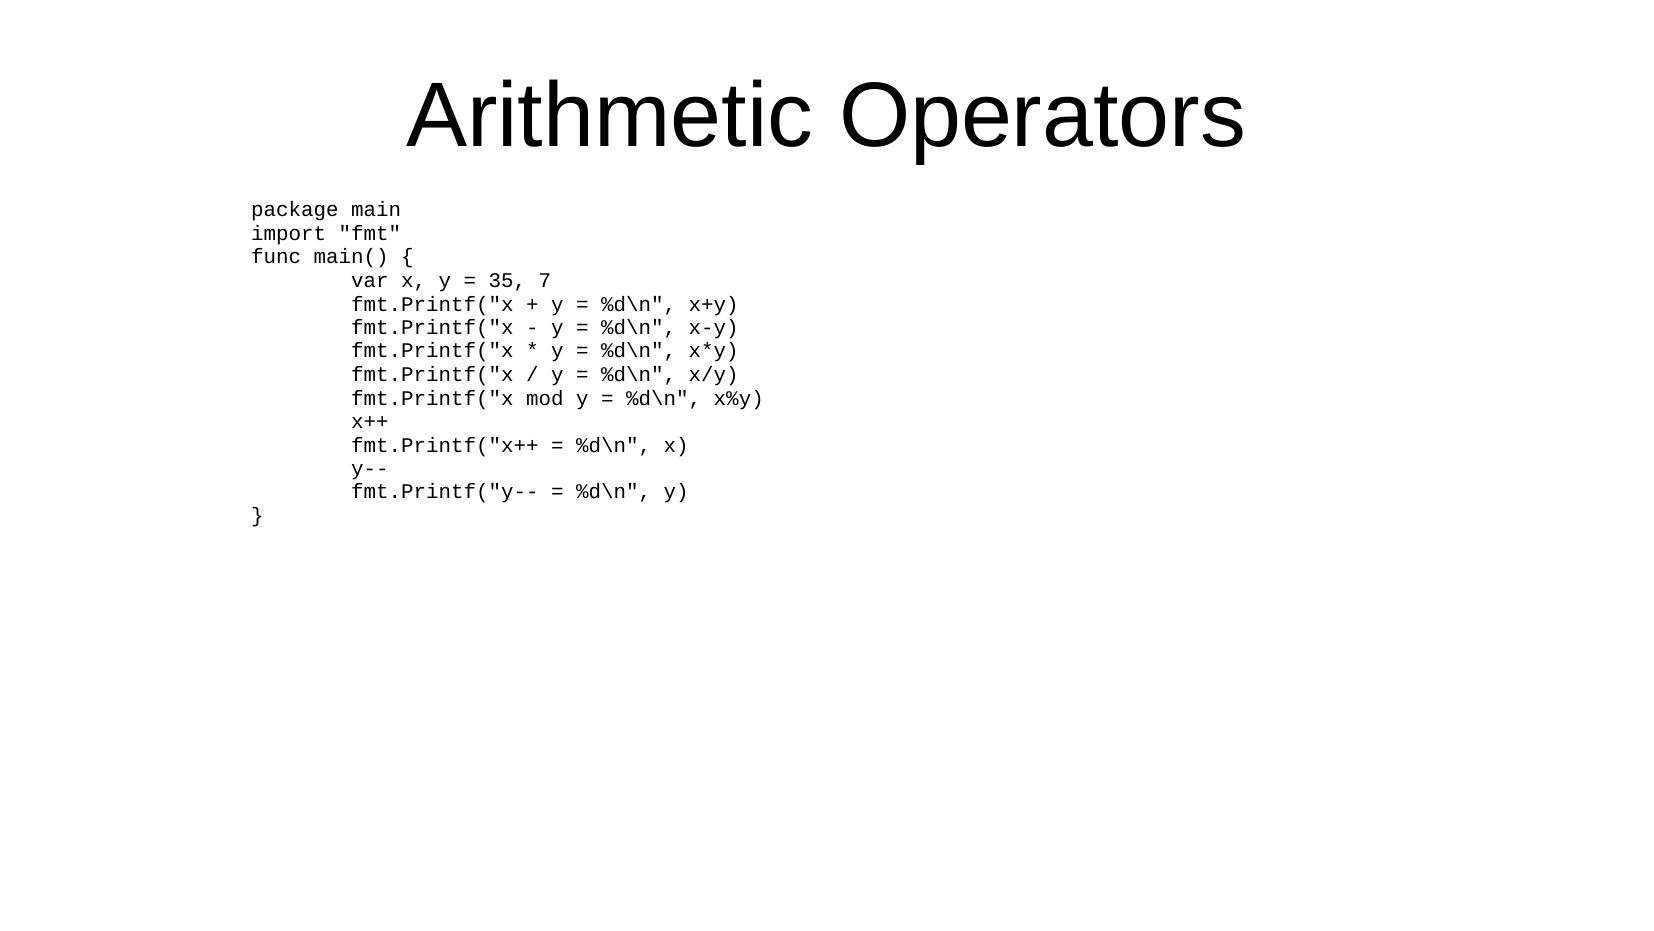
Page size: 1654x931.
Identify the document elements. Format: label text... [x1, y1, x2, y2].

text_box package main import "fmt" func main() { var x, y = 35, 7 fmt.Printf("x + y = %d\n", x+y) fmt.Printf("x - y = %d\n", x-y) fmt.Printf("x * y = %d\n", x*y) fmt.Printf("x / y = %d\n", x/y) fmt.Printf("x mod y = %d\n", x%y) x++ fmt.Printf("x++ = %d\n", x) y-- fmt.Printf("y-- = %d\n", y) } [236, 192, 1347, 780]
title Arithmetic Operators [82, 37, 1571, 193]
